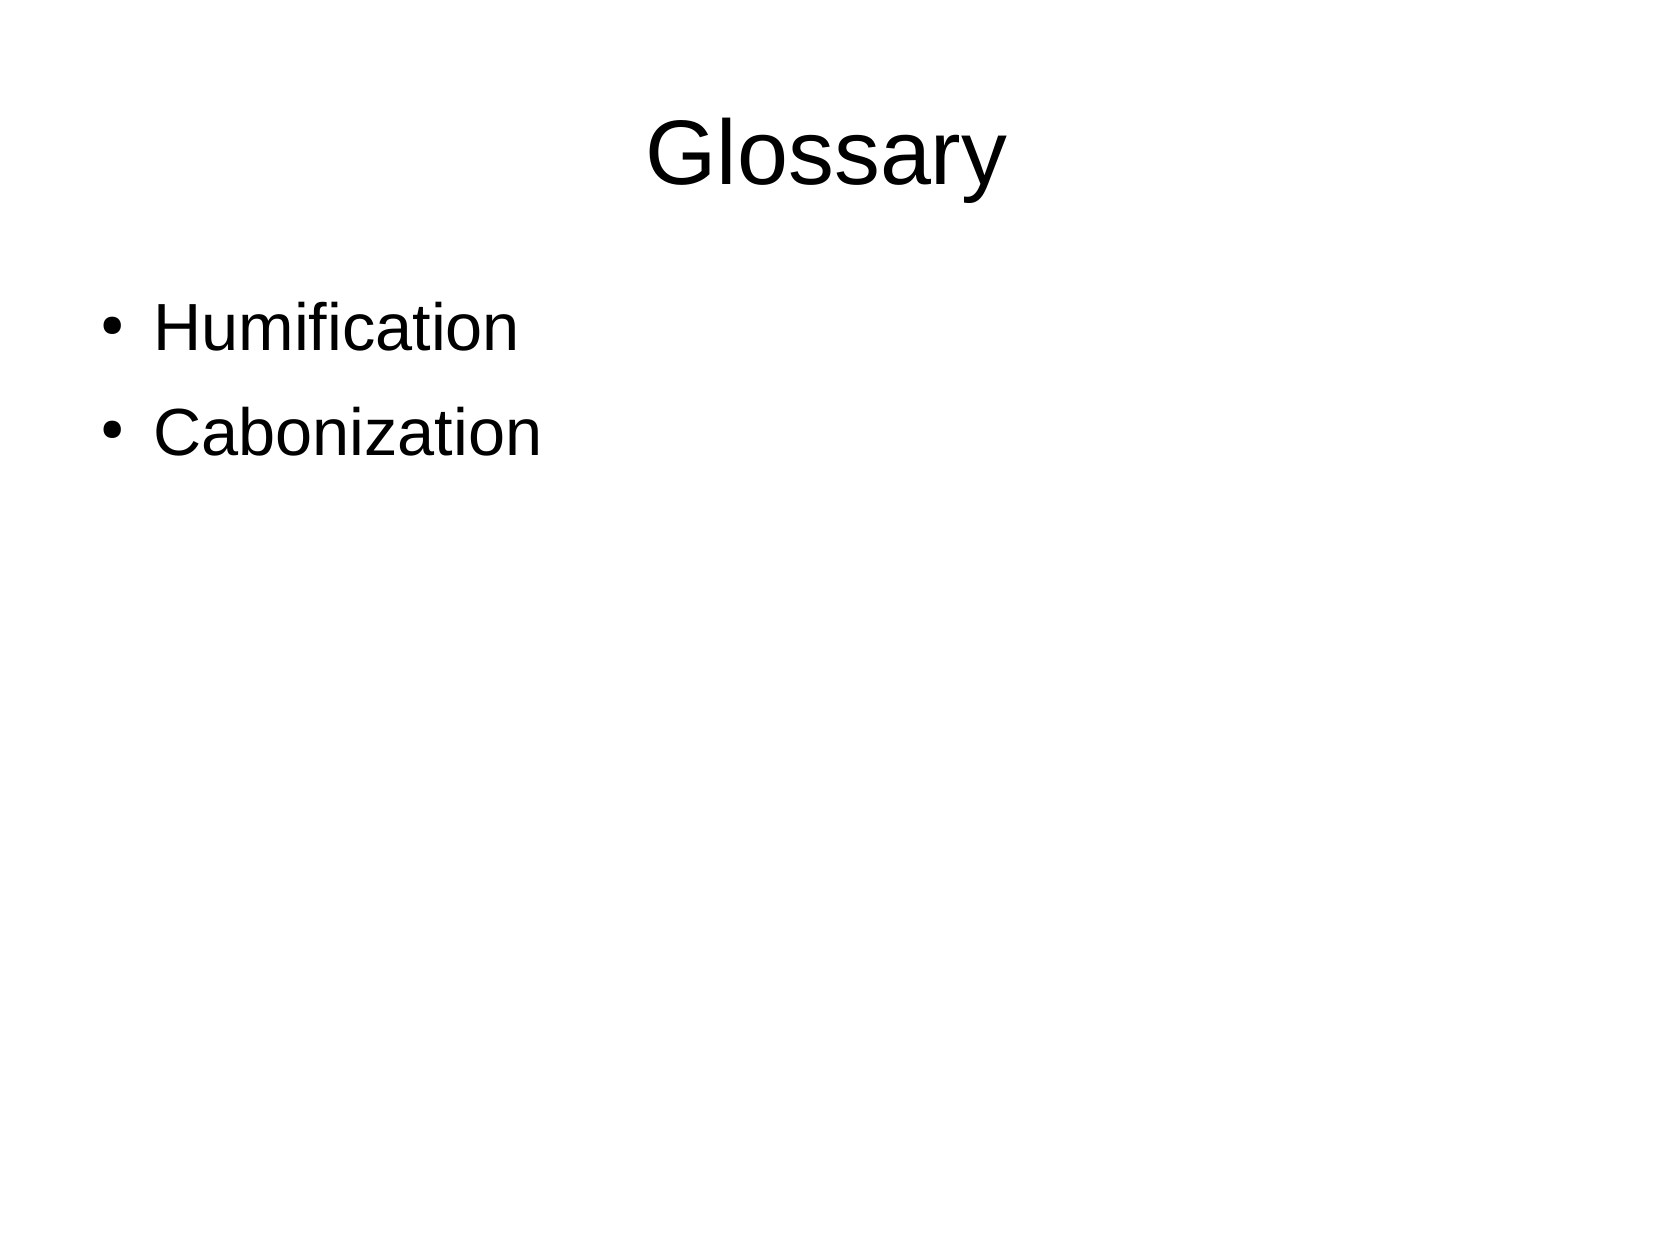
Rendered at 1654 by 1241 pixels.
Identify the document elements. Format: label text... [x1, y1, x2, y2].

list Humification Cabonization [82, 290, 1538, 1010]
title Glossary [82, 49, 1571, 257]
